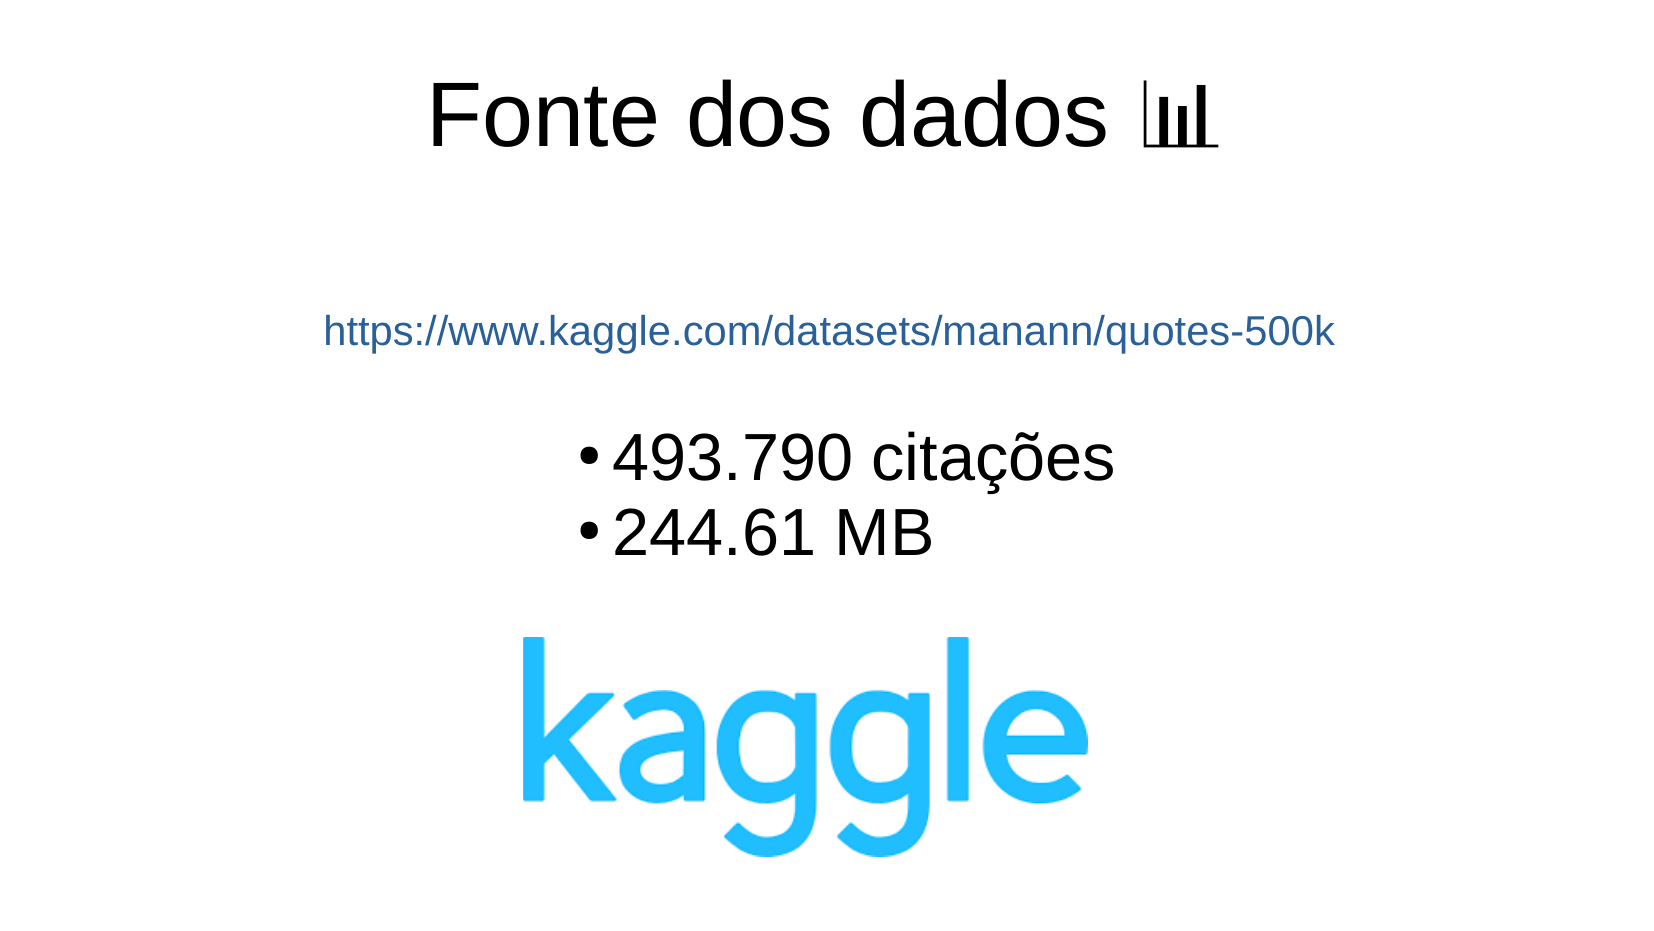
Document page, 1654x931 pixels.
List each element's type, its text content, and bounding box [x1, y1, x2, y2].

picture [523, 637, 1088, 857]
text_box https://www.kaggle.com/datasets/manann/quotes-500k [308, 300, 1351, 362]
text_box 493.790 citações 244.61 MB [562, 412, 1355, 577]
title Fonte dos dados 📊 [82, 37, 1571, 193]
